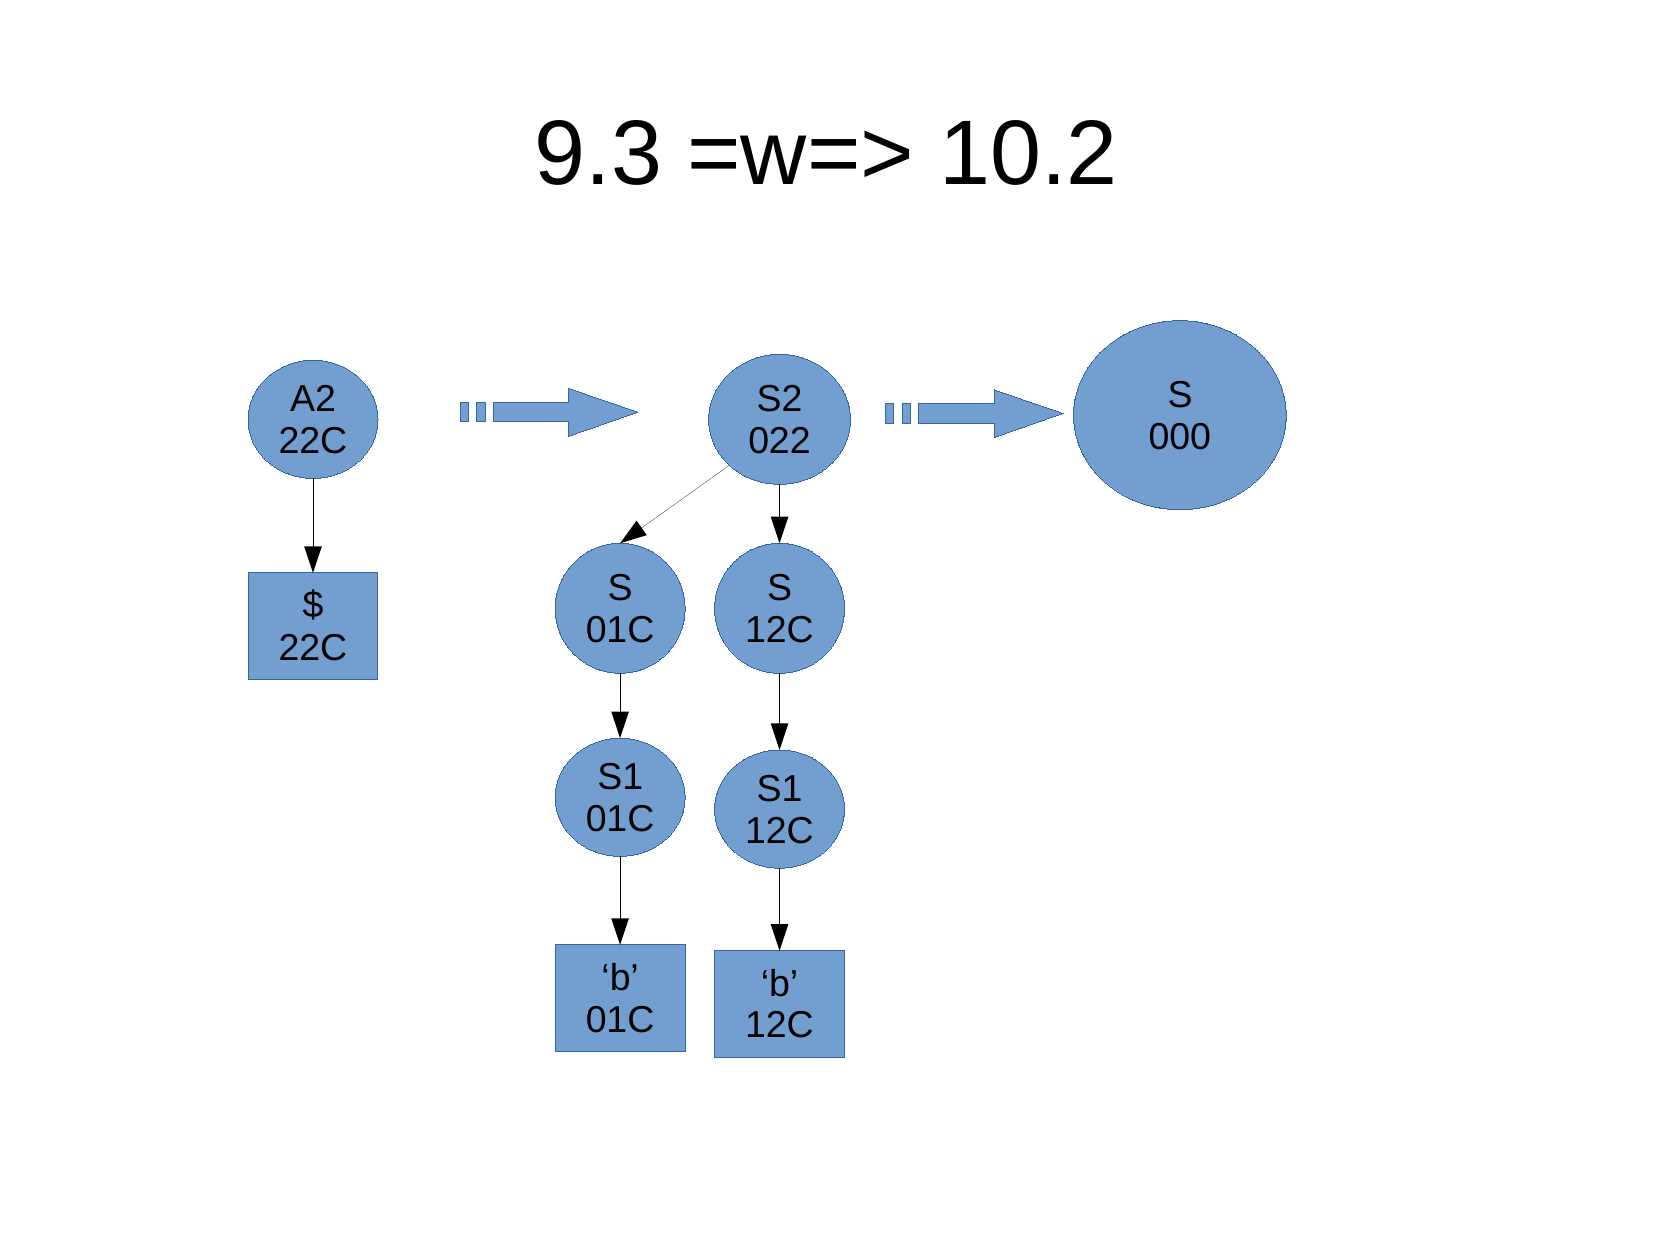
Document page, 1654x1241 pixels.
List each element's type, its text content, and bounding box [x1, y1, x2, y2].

text_box ‘b’ 12C [714, 950, 845, 1058]
text_box [918, 389, 1064, 438]
text_box S 01C [555, 543, 686, 674]
text_box S 000 [1073, 320, 1287, 510]
text_box A2 22C [248, 360, 379, 479]
text_box [476, 402, 486, 422]
title 9.3 =w=> 10.2 [82, 49, 1571, 257]
text_box ‘b’ 01C [555, 944, 686, 1052]
text_box [493, 388, 638, 437]
text_box [902, 403, 911, 424]
text_box $ 22C [248, 572, 378, 680]
text_box S1 01C [555, 738, 686, 857]
text_box [885, 403, 894, 424]
text_box [460, 402, 469, 422]
text_box S2 022 [708, 354, 851, 485]
text_box S 12C [714, 543, 845, 674]
text_box S1 12C [714, 750, 845, 869]
